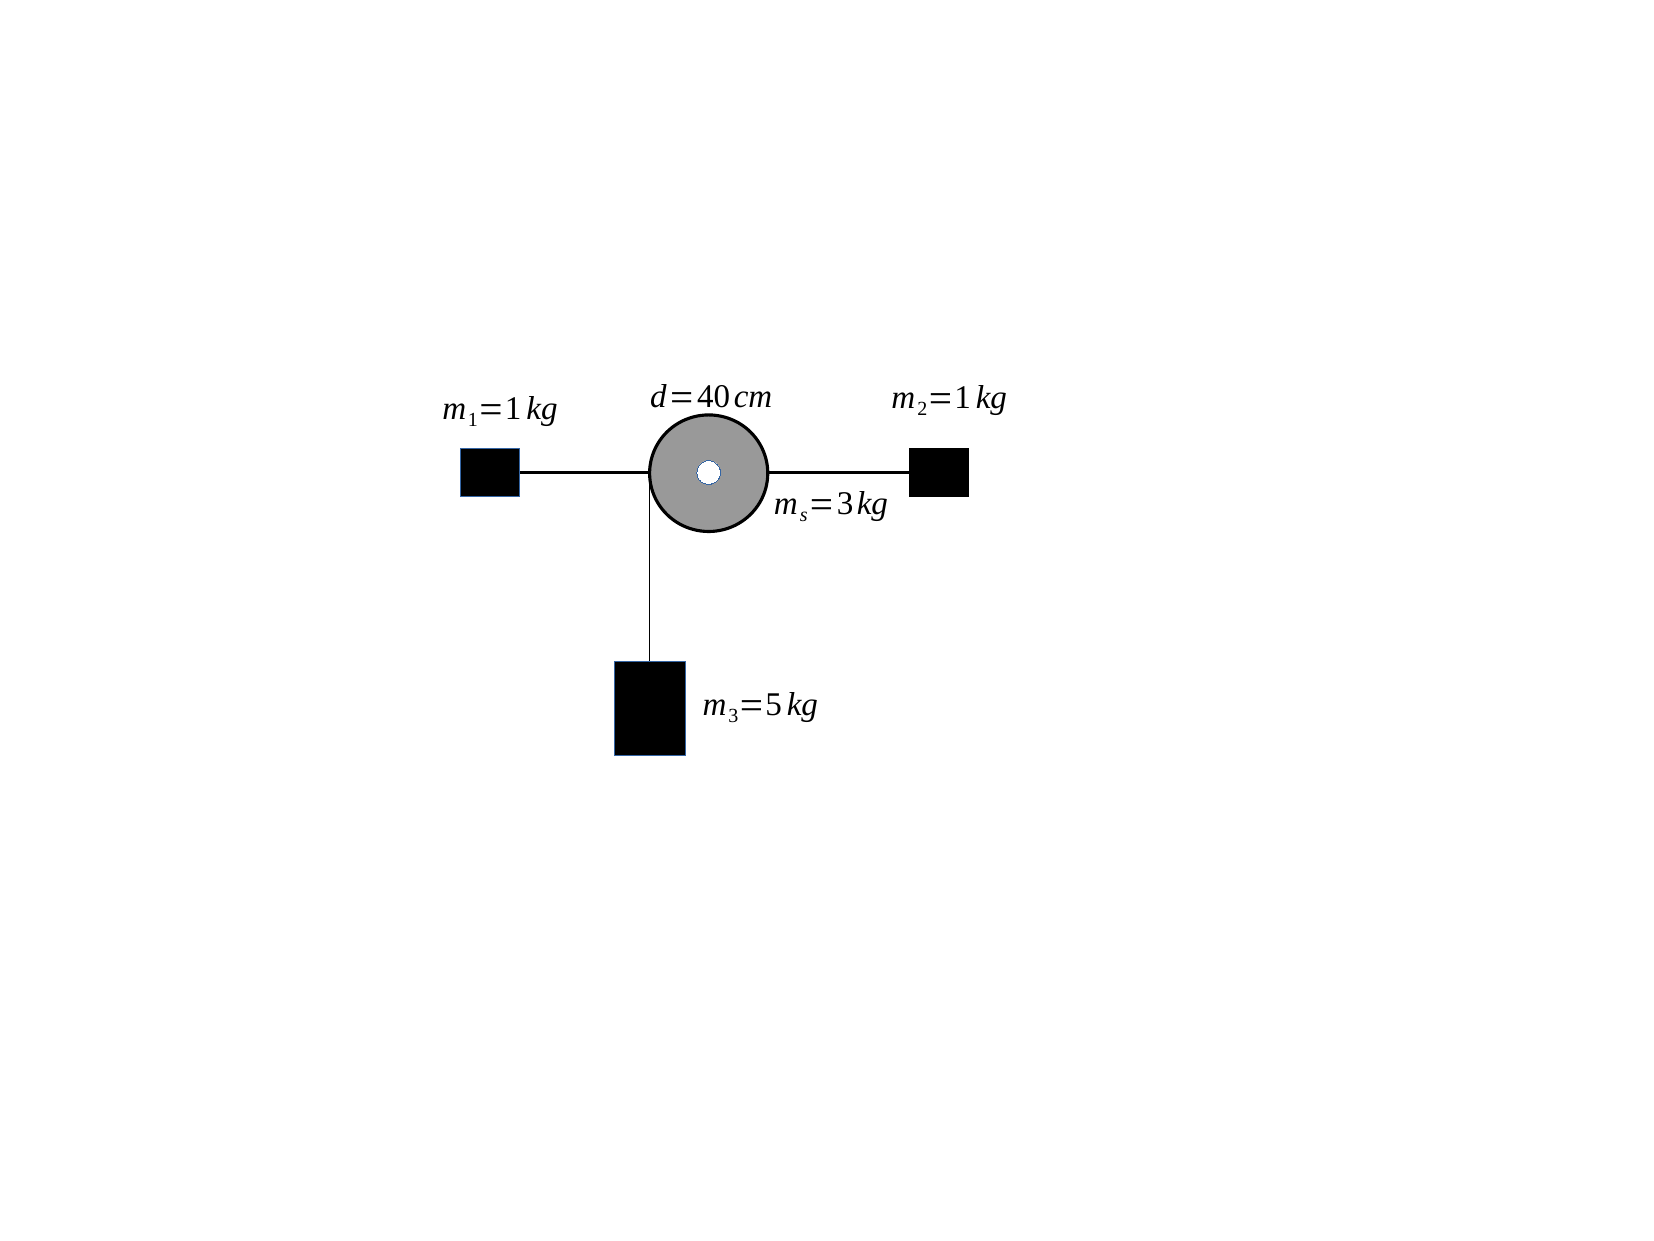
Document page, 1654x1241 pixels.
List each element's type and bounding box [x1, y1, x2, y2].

text_box [614, 661, 686, 756]
text_box [909, 448, 969, 497]
text_box [649, 415, 768, 532]
chart [643, 377, 780, 415]
chart [696, 685, 826, 728]
chart [885, 378, 1014, 421]
chart [768, 484, 896, 527]
text_box [460, 448, 520, 497]
chart [436, 389, 565, 432]
